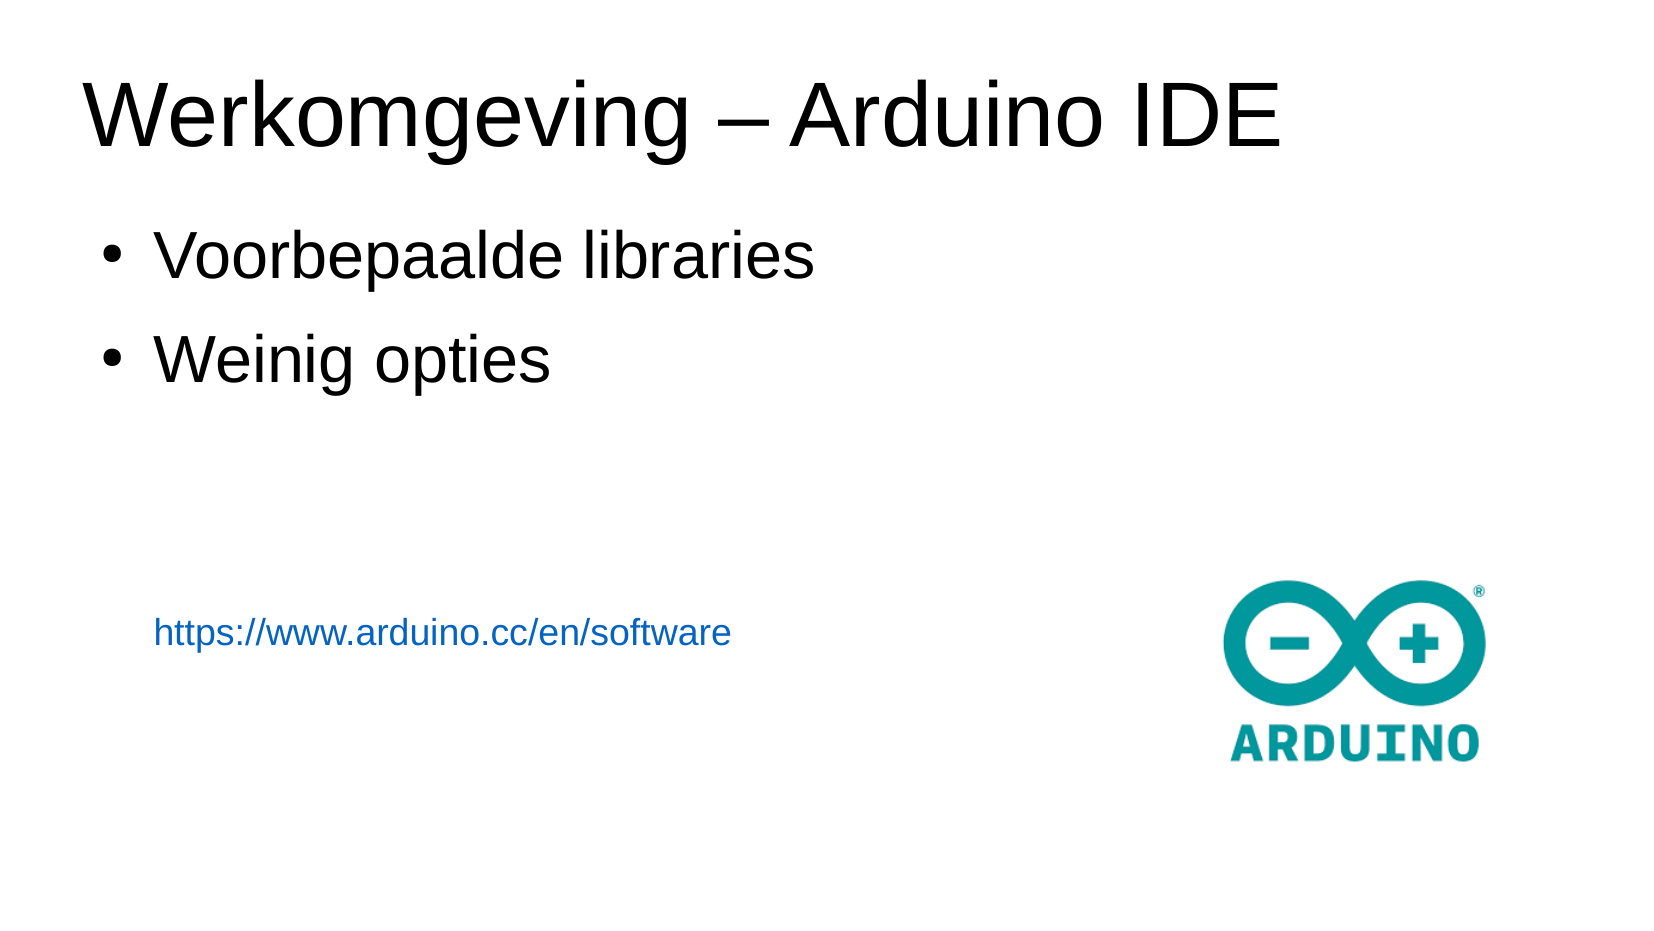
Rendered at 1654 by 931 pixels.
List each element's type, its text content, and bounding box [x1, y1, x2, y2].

title Werkomgeving – Arduino IDE [82, 37, 1571, 193]
list Voorbepaalde libraries Weinig opties https://www.arduino.cc/en/software [82, 217, 1571, 758]
picture [1200, 555, 1511, 788]
